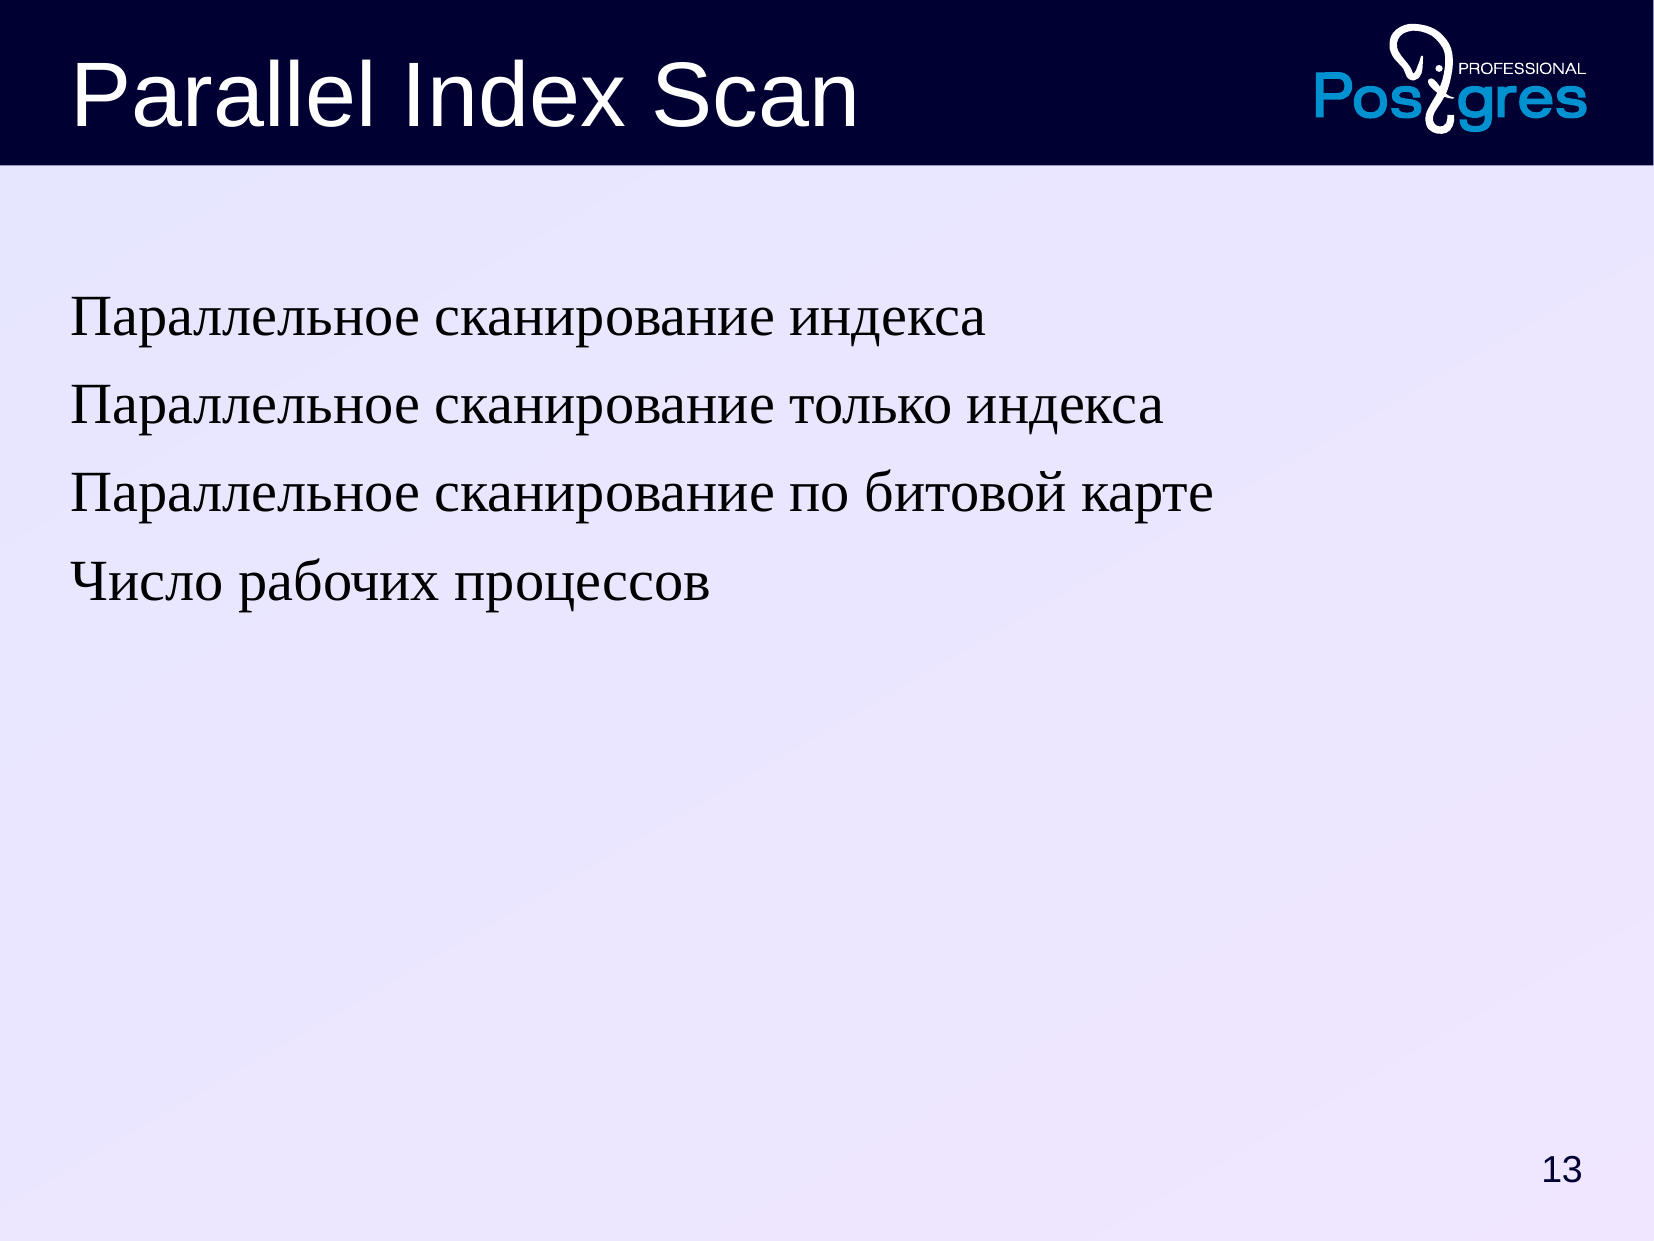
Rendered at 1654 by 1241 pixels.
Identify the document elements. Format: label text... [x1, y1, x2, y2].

title Parallel Index Scan [70, 43, 1241, 249]
list Параллельное сканирование индекса Параллельное сканирование только индекса Параллельное сканирование по битовой карте Число рабочих процессов [70, 283, 1559, 1003]
